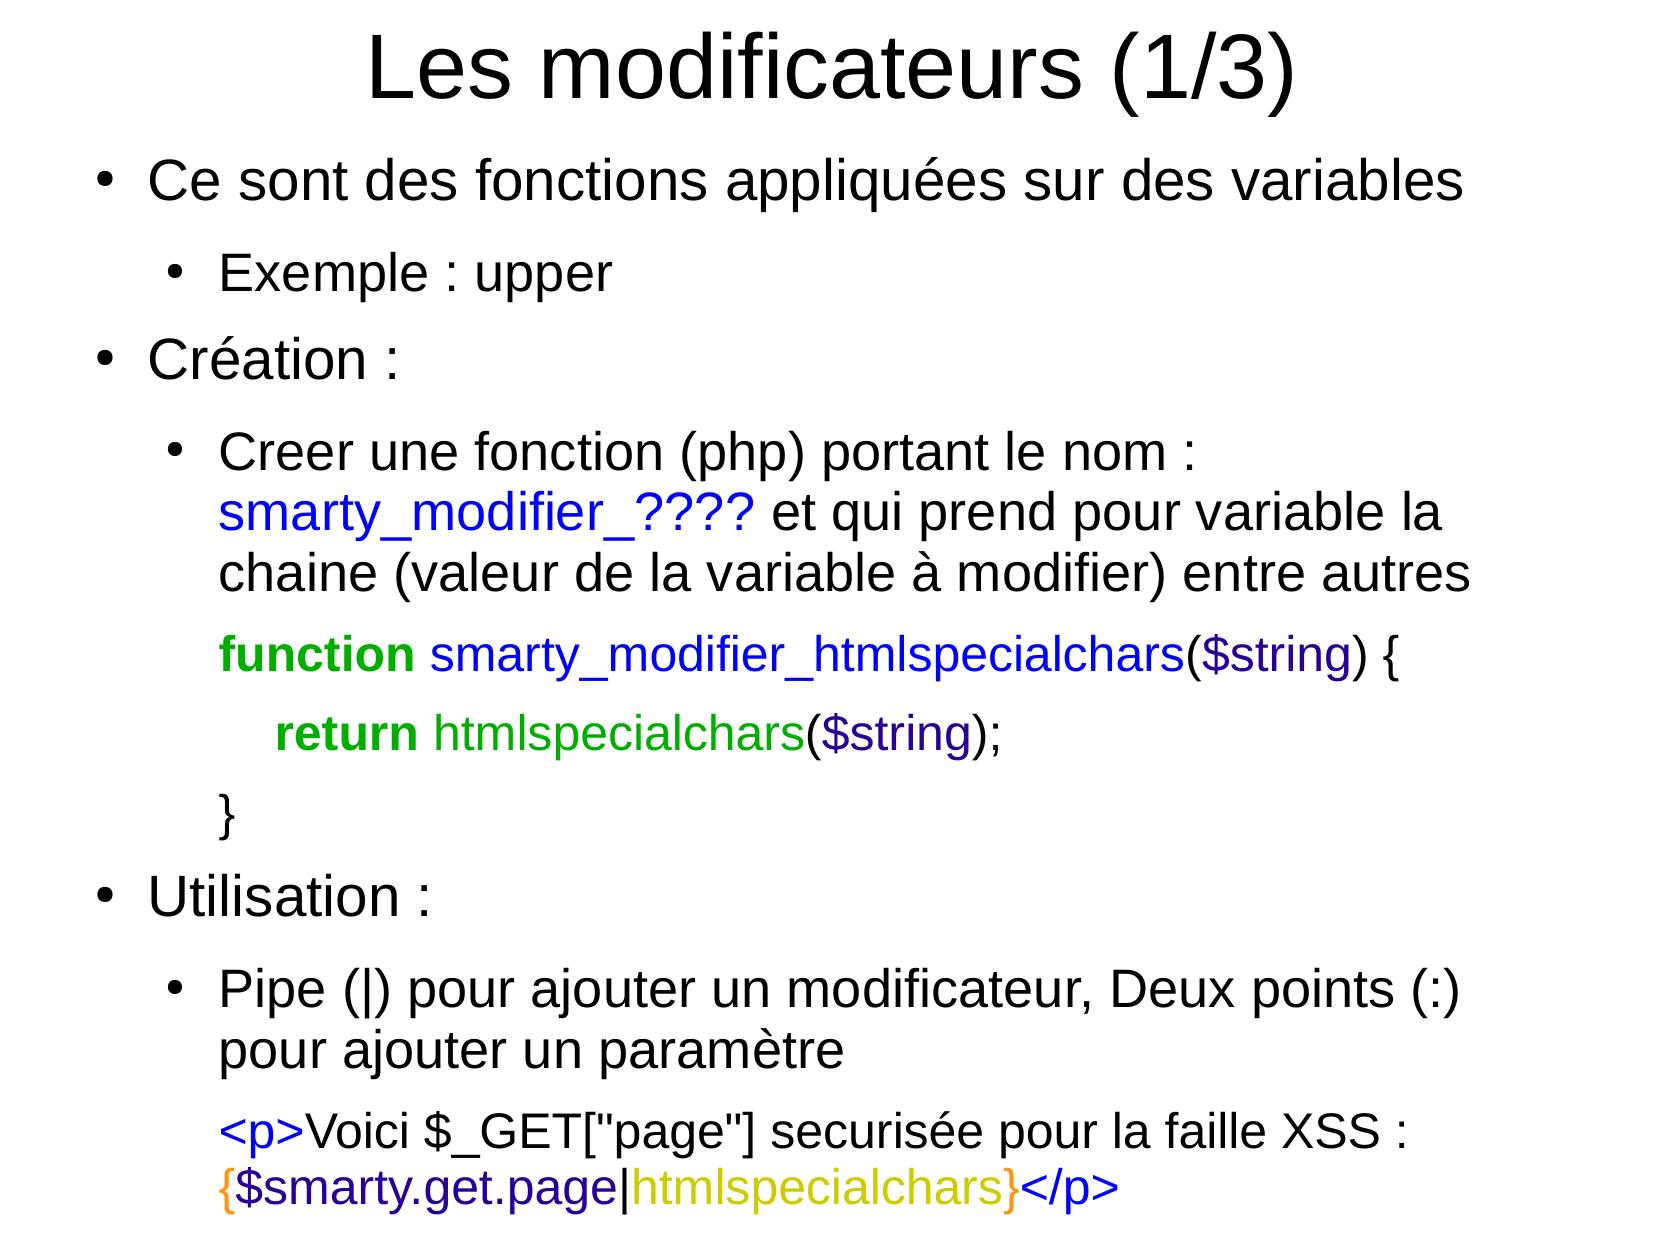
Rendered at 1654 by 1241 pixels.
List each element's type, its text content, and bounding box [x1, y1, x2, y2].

list Ce sont des fonctions appliquées sur des variables Exemple : upper Création : Creer une fonction (php) portant le nom : smarty_modifier_???? et qui prend pour variable la chaine (valeur de la variable à modifier) entre autres function smarty_modifier_htmlspecialchars($string) { return htmlspecialchars($string); } Utilisation : Pipe (|) pour ajouter un modificateur, Deux points (:) pour ajouter un paramètre <p>Voici $_GET["page"] securisée pour la faille XSS : {$smarty.get.page|htmlspecialchars}</p> [76, 147, 1565, 1218]
title Les modificateurs (1/3) [88, 0, 1577, 163]
